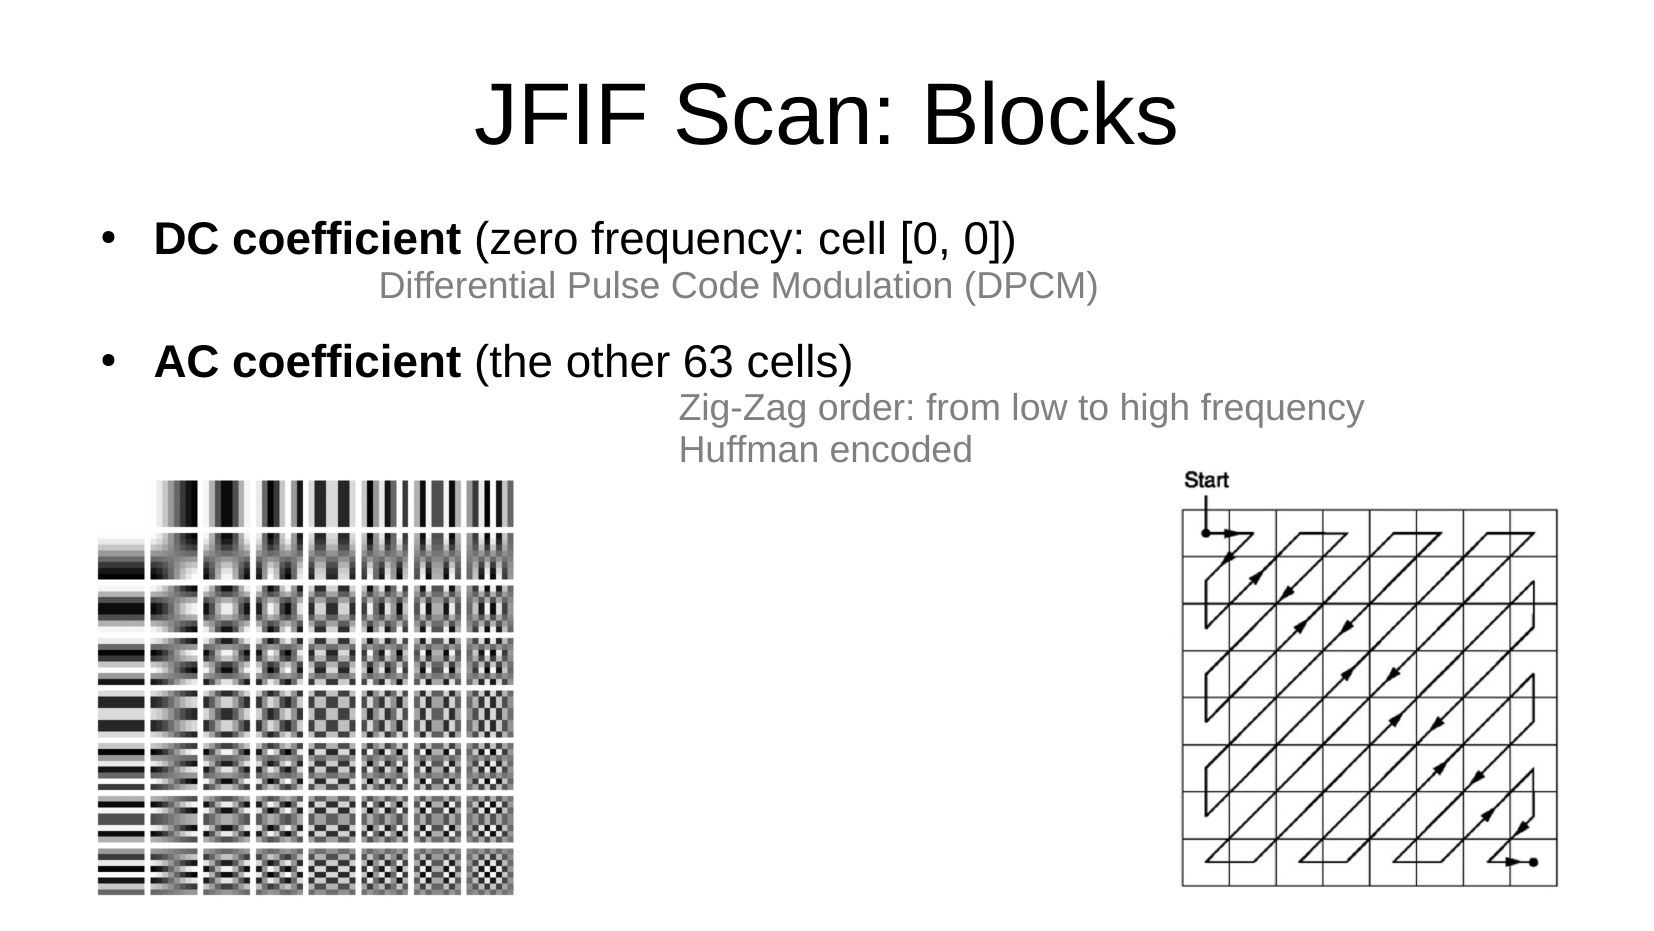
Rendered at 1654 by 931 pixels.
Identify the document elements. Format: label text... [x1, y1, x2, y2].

list DC coefficient (zero frequency: cell [0, 0]) Differential Pulse Code Modulation (DPCM) AC coefficient (the other 63 cells) Zig-Zag order: from low to high frequency Huffman encoded [82, 212, 1571, 513]
picture [82, 466, 526, 909]
title JFIF Scan: Blocks [82, 37, 1571, 193]
picture [1162, 458, 1576, 901]
